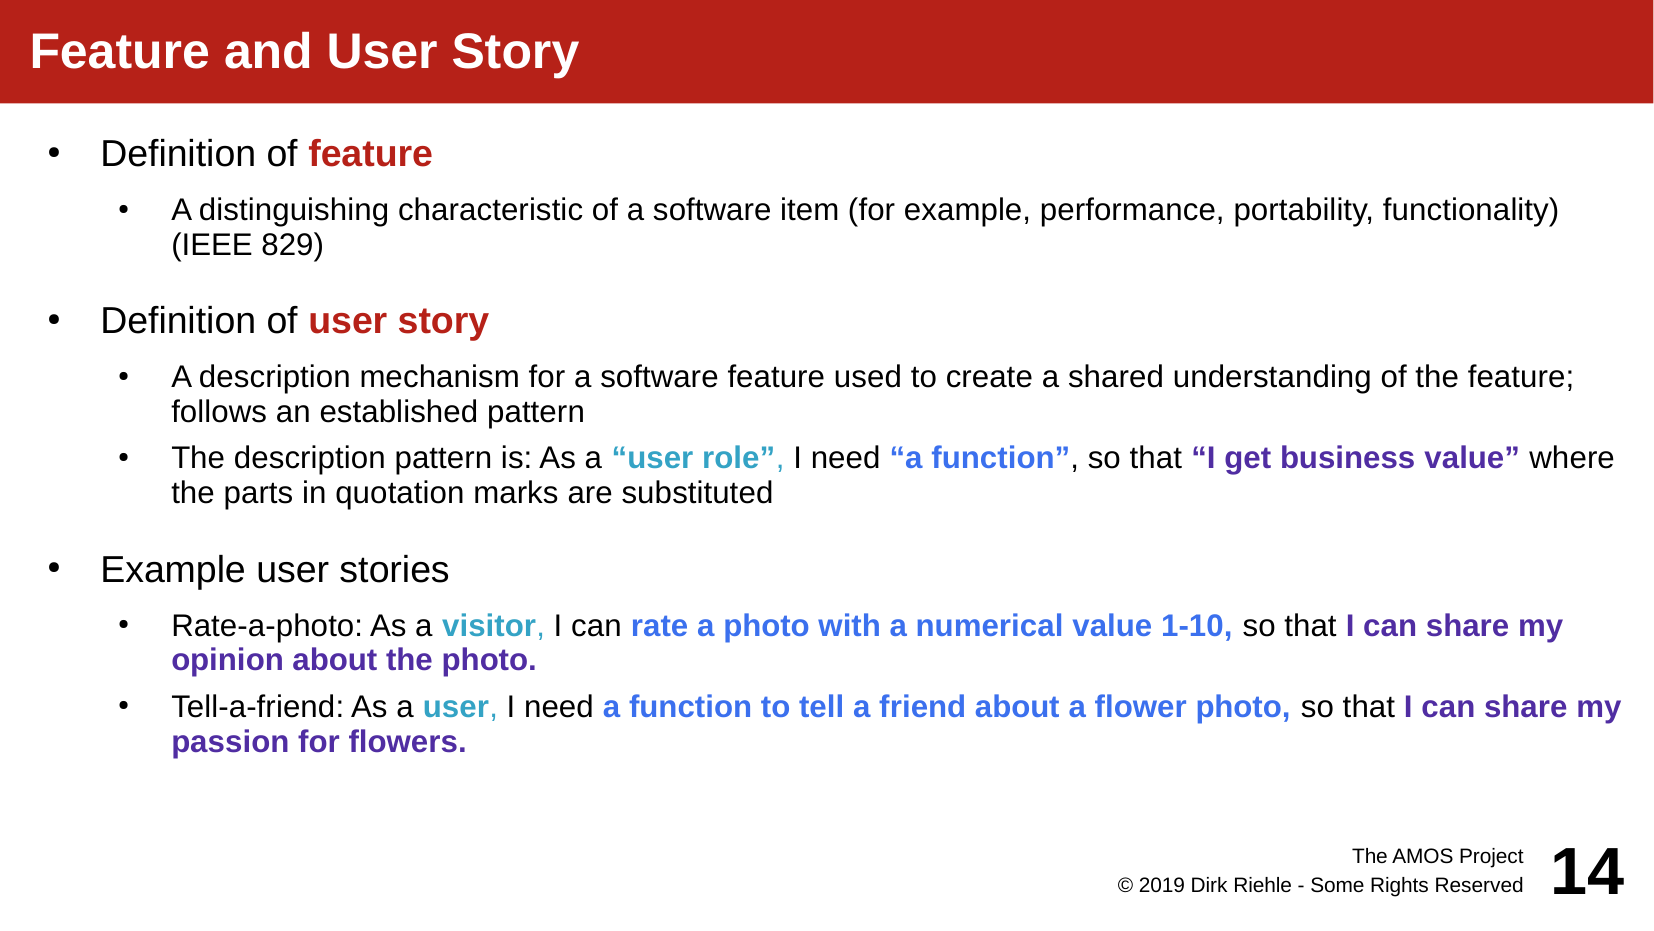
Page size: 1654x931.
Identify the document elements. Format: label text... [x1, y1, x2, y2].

list Definition of feature A distinguishing characteristic of a software item (for example, performance, portability, functionality) (IEEE 829) Definition of user story A description mechanism for a software feature used to create a shared understanding of the feature; follows an established pattern The description pattern is: As a “user role”, I need “a function”, so that “I get business value” where the parts in quotation marks are substituted Example user stories Rate-a-photo: As a visitor, I can rate a photo with a numerical value 1-10, so that I can share my opinion about the photo. Tell-a-friend: As a user, I need a function to tell a friend about a flower photo, so that I can share my passion for flowers. [29, 132, 1625, 798]
title Feature and User Story [0, 0, 1654, 104]
